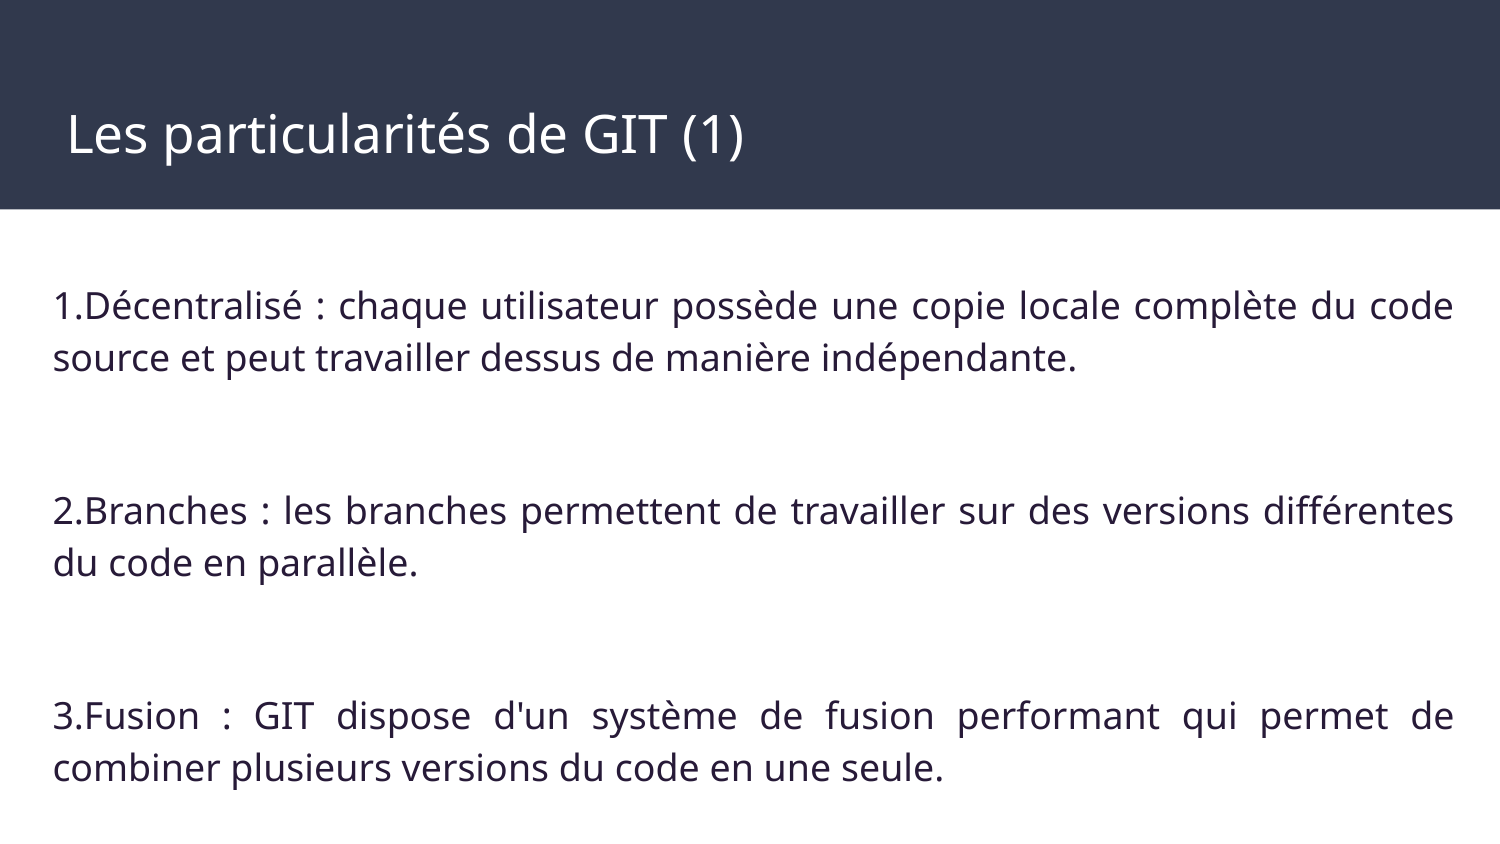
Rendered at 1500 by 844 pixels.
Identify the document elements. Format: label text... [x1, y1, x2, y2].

title Les particularités de GIT (1) [51, 82, 1449, 185]
list 1.Décentralisé : chaque utilisateur possède une copie locale complète du code source et peut travailler dessus de manière indépendante. 2.Branches : les branches permettent de travailler sur des versions différentes du code en parallèle. 3.Fusion : GIT dispose d'un système de fusion performant qui permet de combiner plusieurs versions du code en une seule. [37, 260, 1471, 844]
